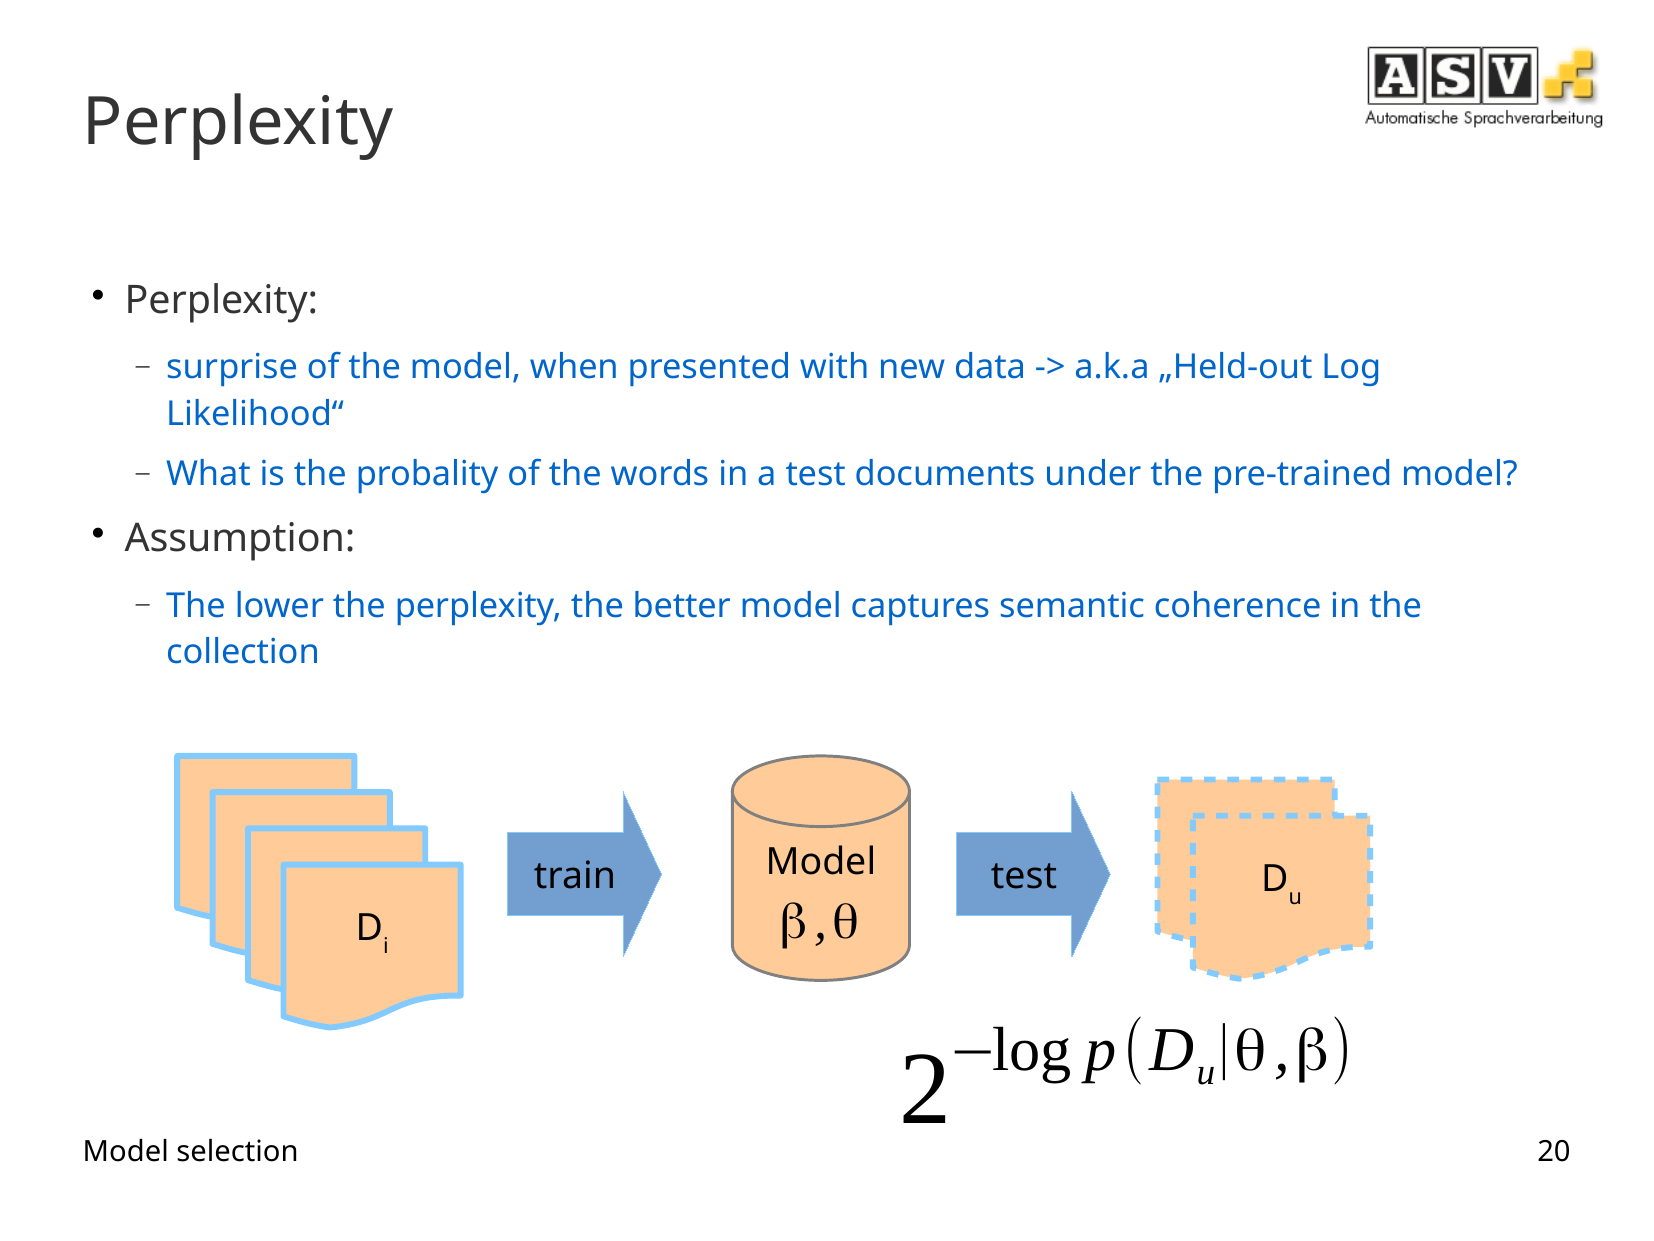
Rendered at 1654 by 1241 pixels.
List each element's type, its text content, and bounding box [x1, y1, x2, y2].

text_box Du [1192, 815, 1371, 979]
text_box train [507, 791, 662, 957]
picture [1364, 43, 1605, 129]
text_box [177, 755, 426, 990]
list Perplexity: surprise of the model, when presented with new data -> a.k.a „Held-out Log Likelihood“ What is the probality of the words in a test documents under the pre-trained model? Assumption: The lower the perplexity, the better model captures semantic coherence in the collection [82, 271, 1538, 697]
text_box Di [283, 864, 461, 1028]
text_box [1157, 779, 1335, 941]
title Perplexity [82, 49, 1347, 189]
text_box Model [732, 755, 910, 981]
text_box test [956, 791, 1111, 957]
chart [773, 891, 866, 951]
chart [893, 1013, 1359, 1146]
